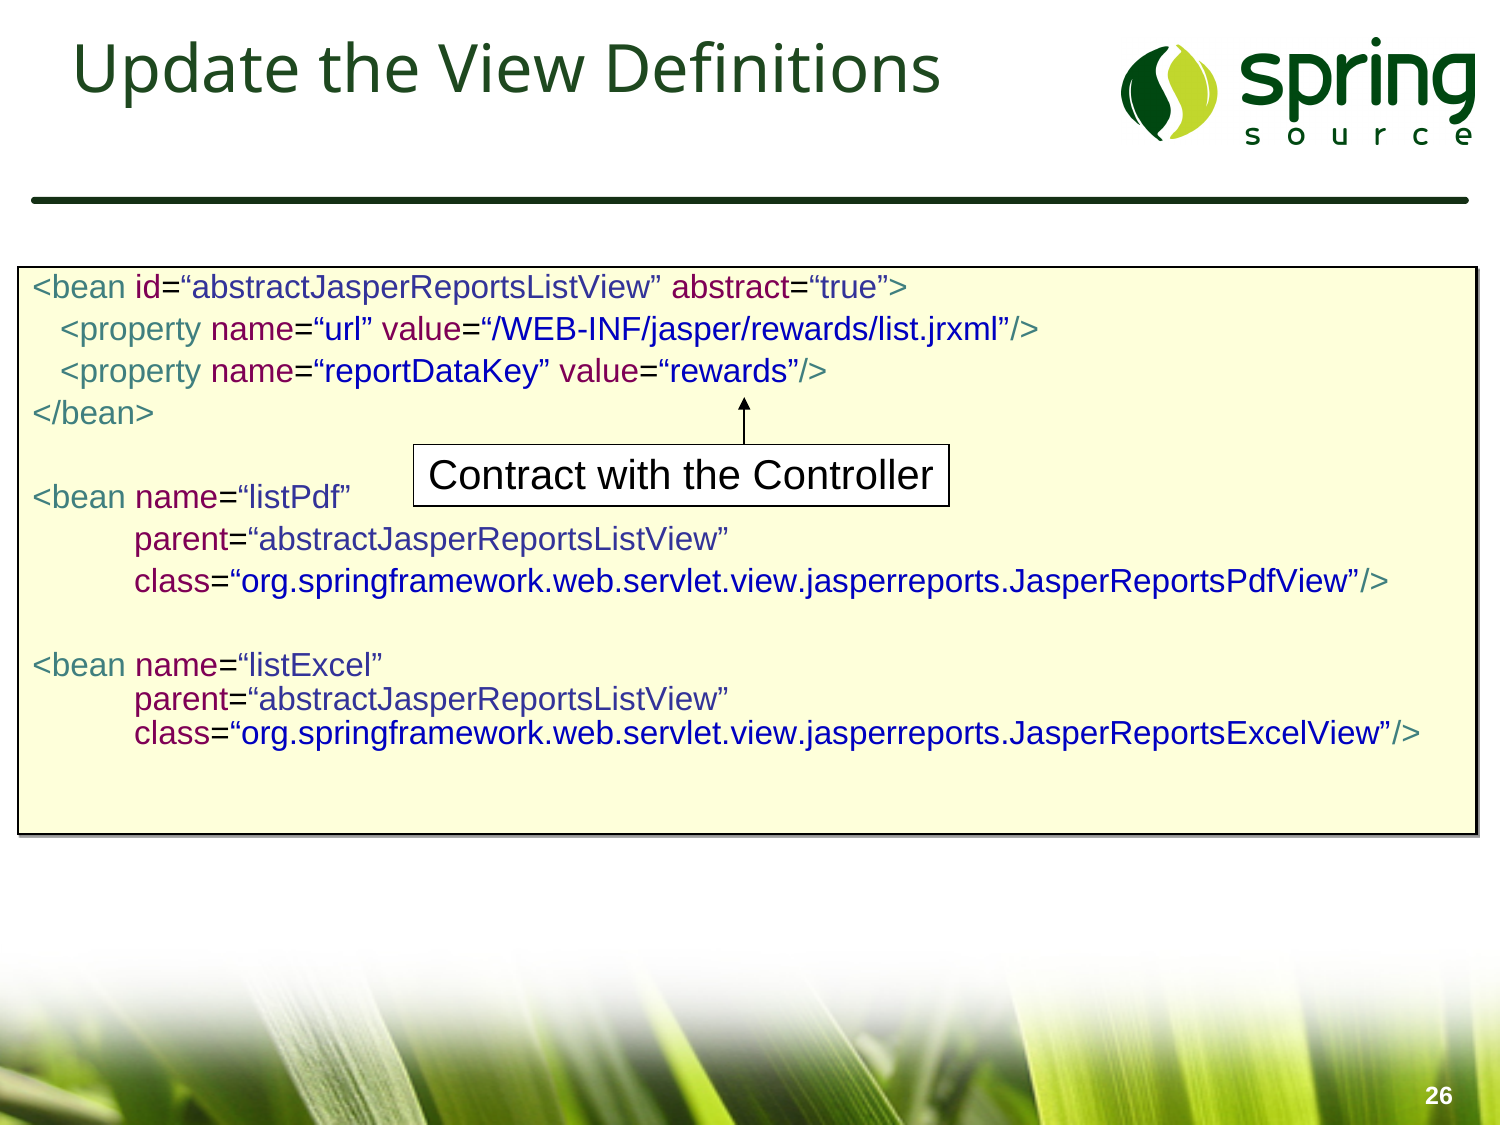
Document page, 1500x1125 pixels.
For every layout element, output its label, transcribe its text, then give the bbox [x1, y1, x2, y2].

picture [1121, 37, 1475, 145]
text_box <bean id=“abstractJasperReportsListView” abstract=“true”> <property name=“url” value=“/WEB-INF/jasper/rewards/list.jrxml”/> <property name=“reportDataKey” value=“rewards”/> </bean> <bean name=“listPdf” parent=“abstractJasperReportsListView” class=“org.springframework.web.servlet.view.jasperreports.JasperReportsPdfView”/> <bean name=“listExcel” parent=“abstractJasperReportsListView” class=“org.springframework.web.servlet.view.jasperreports.JasperReportsExcelView”/> [17, 267, 1477, 835]
text_box Contract with the Controller [413, 444, 950, 507]
title Update the View Definitions [56, 13, 1089, 176]
picture [0, 944, 1500, 1125]
